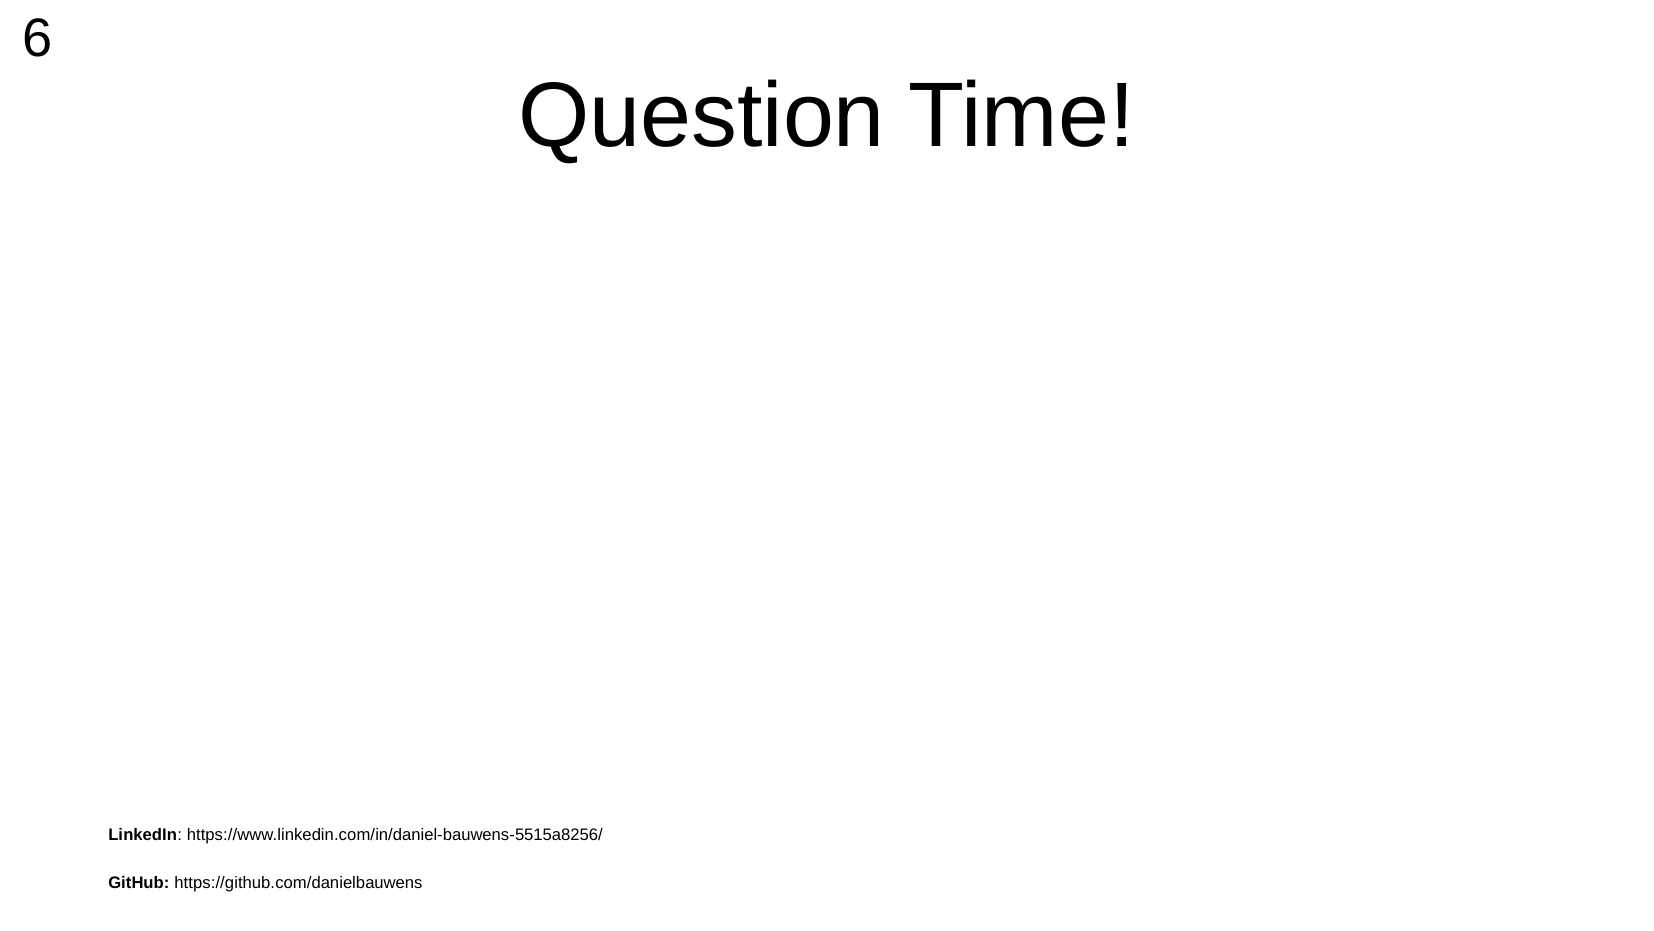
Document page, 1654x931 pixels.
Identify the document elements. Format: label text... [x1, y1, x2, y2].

list LinkedIn: https://www.linkedin.com/in/daniel-bauwens-5515a8256/ GitHub: https://github.com/danielbauwens [37, 825, 938, 908]
title Question Time! [82, 37, 1571, 193]
text_box 6 [0, 0, 76, 76]
